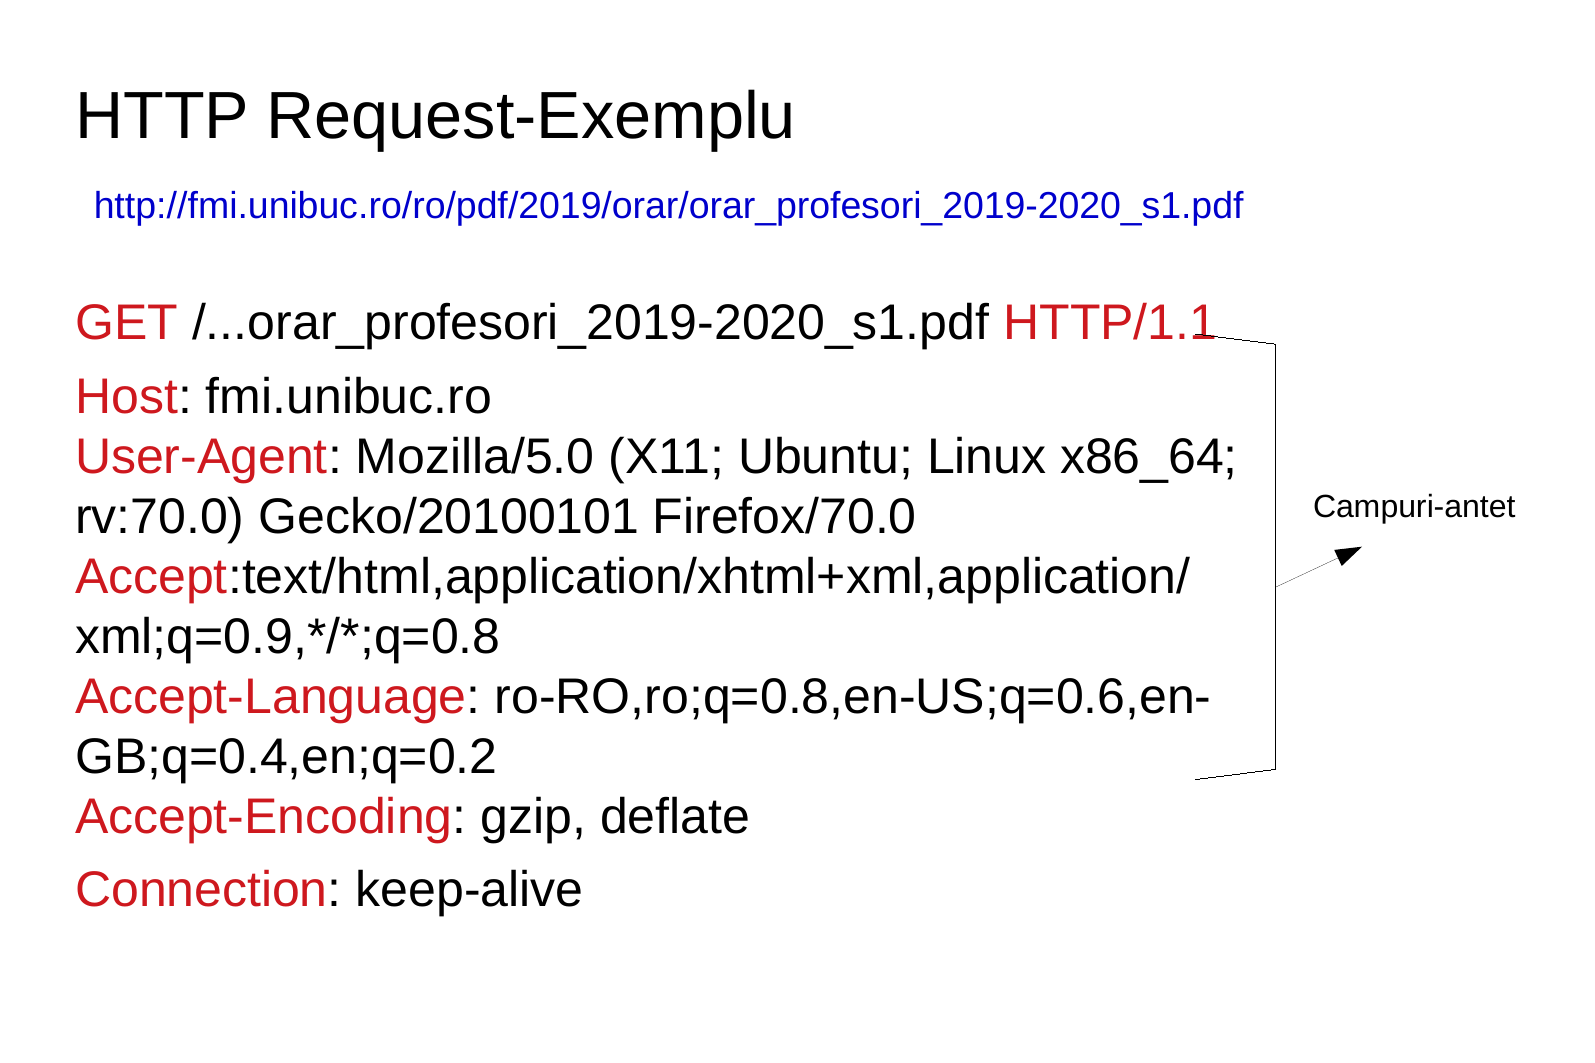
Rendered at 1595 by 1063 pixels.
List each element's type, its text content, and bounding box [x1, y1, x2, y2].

text_box Campuri-antet [1298, 480, 1566, 532]
text_box HTTP Request-Exemplu http://fmi.unibuc.ro/ro/pdf/2019/orar/orar_profesori_2019-2020_s1.pdf GET /...orar_profesori_2019-2020_s1.pdf HTTP/1.1 Host: fmi.unibuc.ro User-Agent: Mozilla/5.0 (X11; Ubuntu; Linux x86_64; rv:70.0) Gecko/20100101 Firefox/70.0 Accept:text/html,application/xhtml+xml,application/xml;q=0.9,*/*;q=0.8 Accept-Language: ro-RO,ro;q=0.8,en-US;q=0.6,en-GB;q=0.4,en;q=0.2 Accept-Encoding: gzip, deflate Connection: keep-alive [60, 64, 1363, 943]
